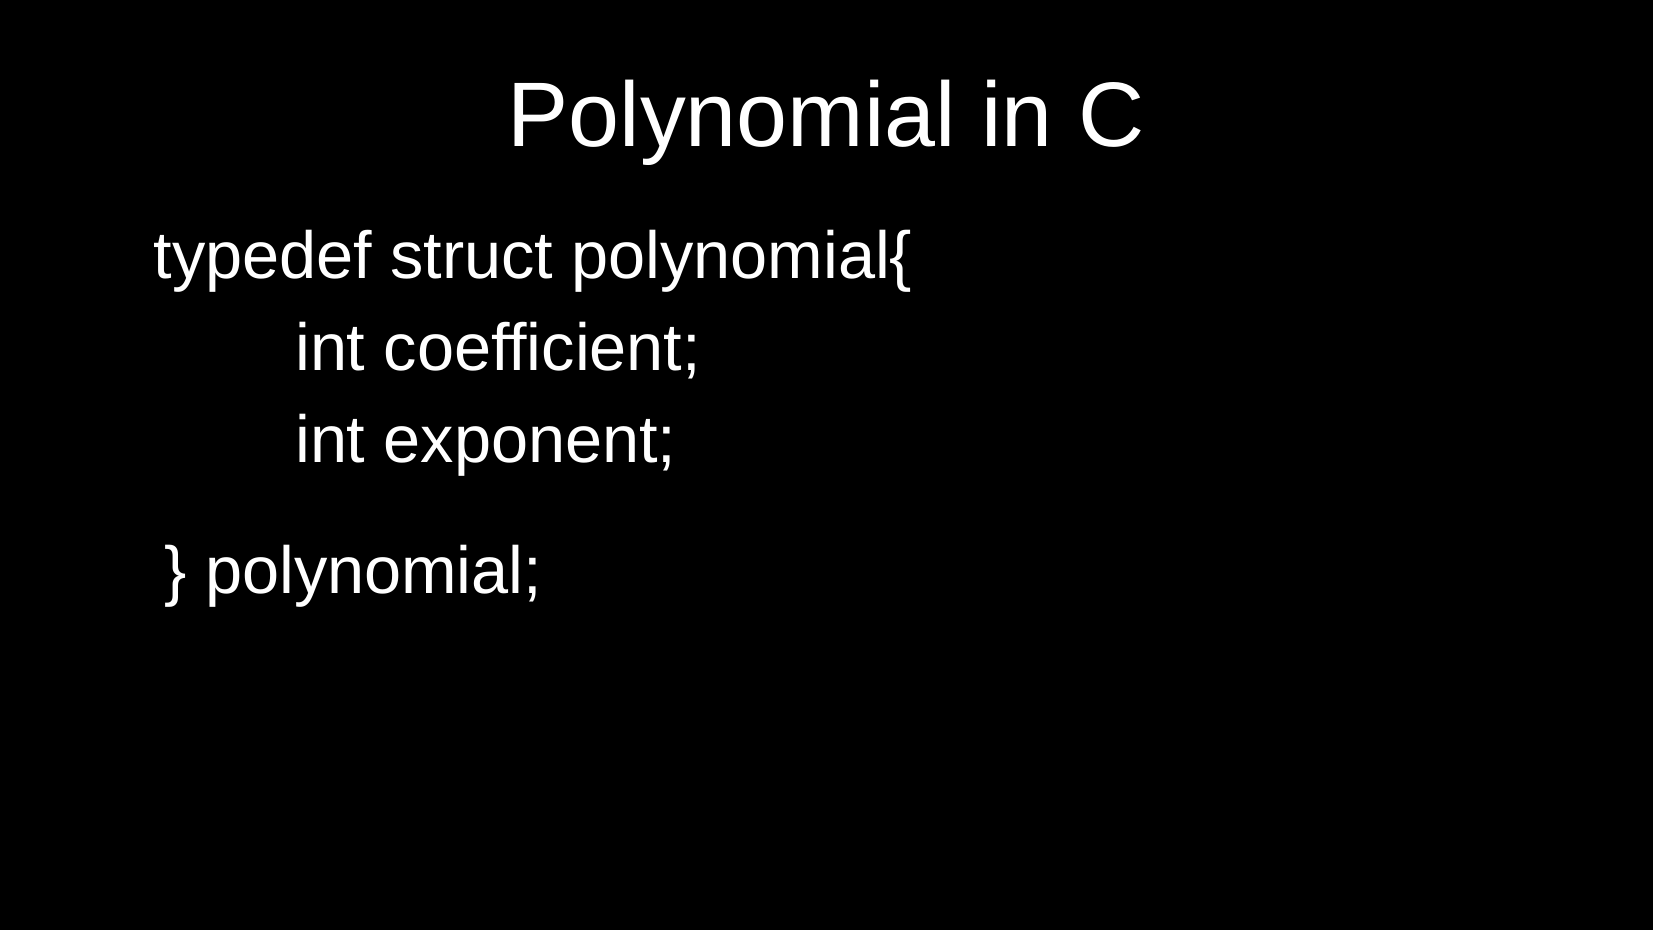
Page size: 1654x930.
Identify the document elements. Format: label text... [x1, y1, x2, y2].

title Polynomial in C [82, 37, 1571, 193]
list typedef struct polynomial{ int coefficient; int exponent; [82, 217, 1571, 757]
text_box } polynomial; [150, 525, 1606, 616]
